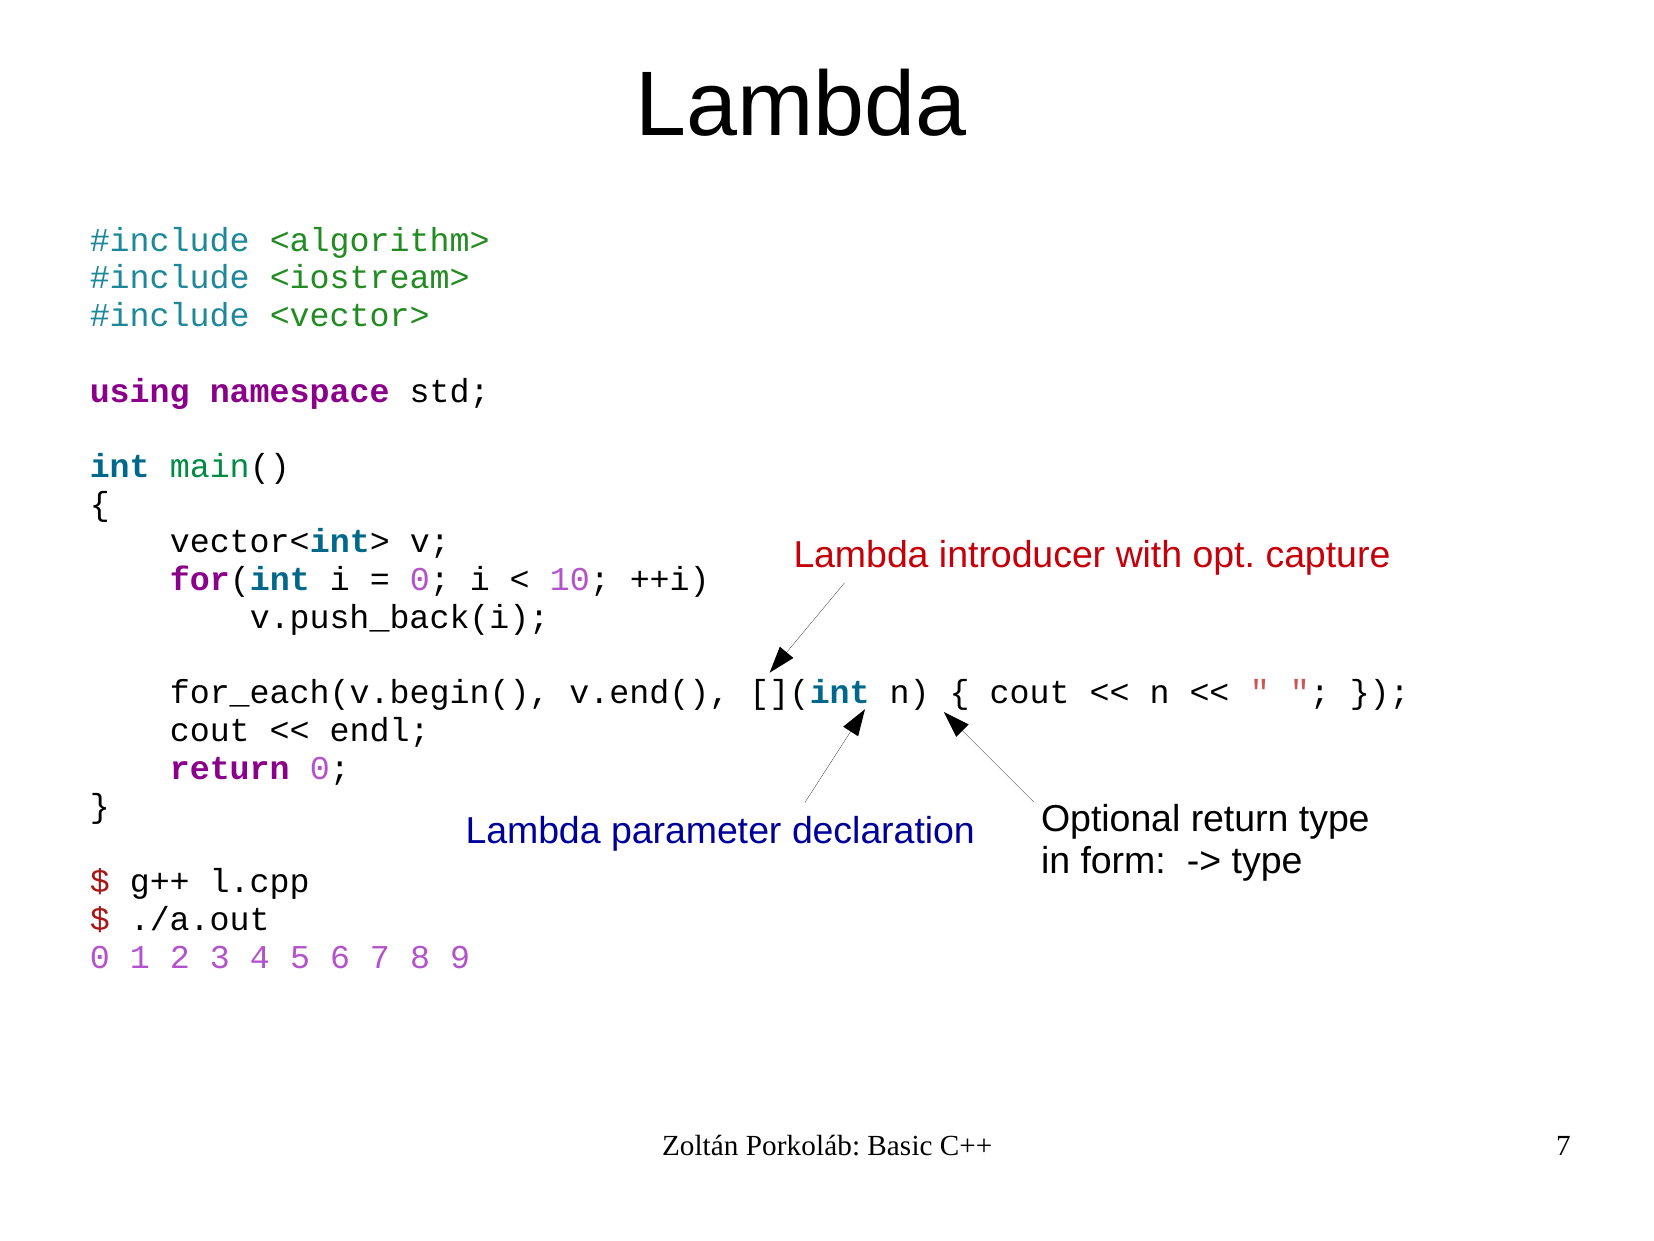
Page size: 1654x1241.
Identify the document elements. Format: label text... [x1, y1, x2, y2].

text_box Optional return type in form: -> type [1026, 790, 1385, 890]
text_box #include <algorithm> #include <iostream> #include <vector> using namespace std; int main() { vector<int> v; for(int i = 0; i < 10; ++i) v.push_back(i); for_each(v.begin(), v.end(), [](int n) { cout << n << " "; }); cout << endl; return 0; } $ g++ l.cpp $ ./a.out 0 1 2 3 4 5 6 7 8 9 [75, 215, 1654, 1217]
text_box Lambda introducer with opt. capture [778, 525, 1406, 583]
title Lambda [56, 0, 1546, 208]
text_box Lambda parameter declaration [450, 802, 990, 860]
